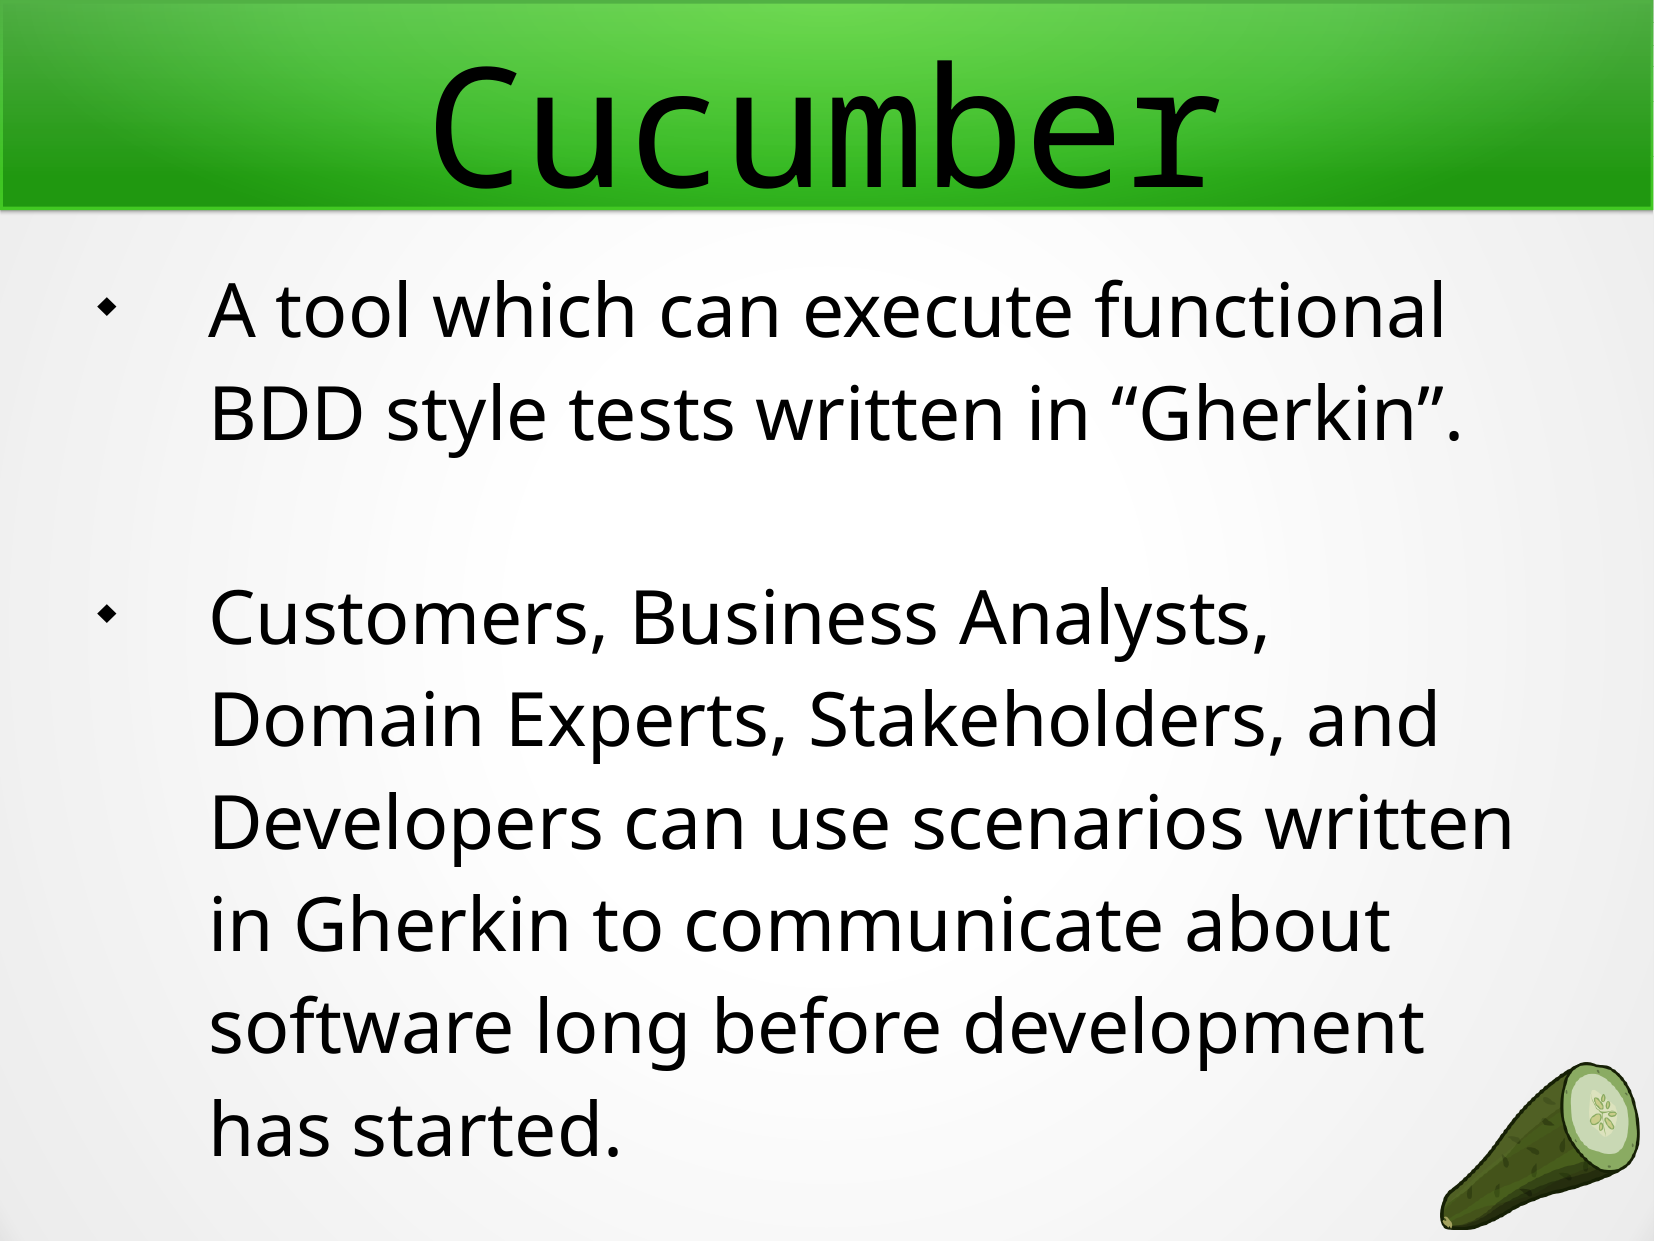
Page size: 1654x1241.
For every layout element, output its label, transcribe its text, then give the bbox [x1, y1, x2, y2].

picture [1440, 1062, 1640, 1231]
text_box A tool which can execute functional BDD style tests written in “Gherkin”. Customers, Business Analysts, Domain Experts, Stakeholders, and Developers can use scenarios written in Gherkin to communicate about software long before development has started. [60, 250, 1561, 1139]
text_box Cucumber [15, 1, 1636, 211]
